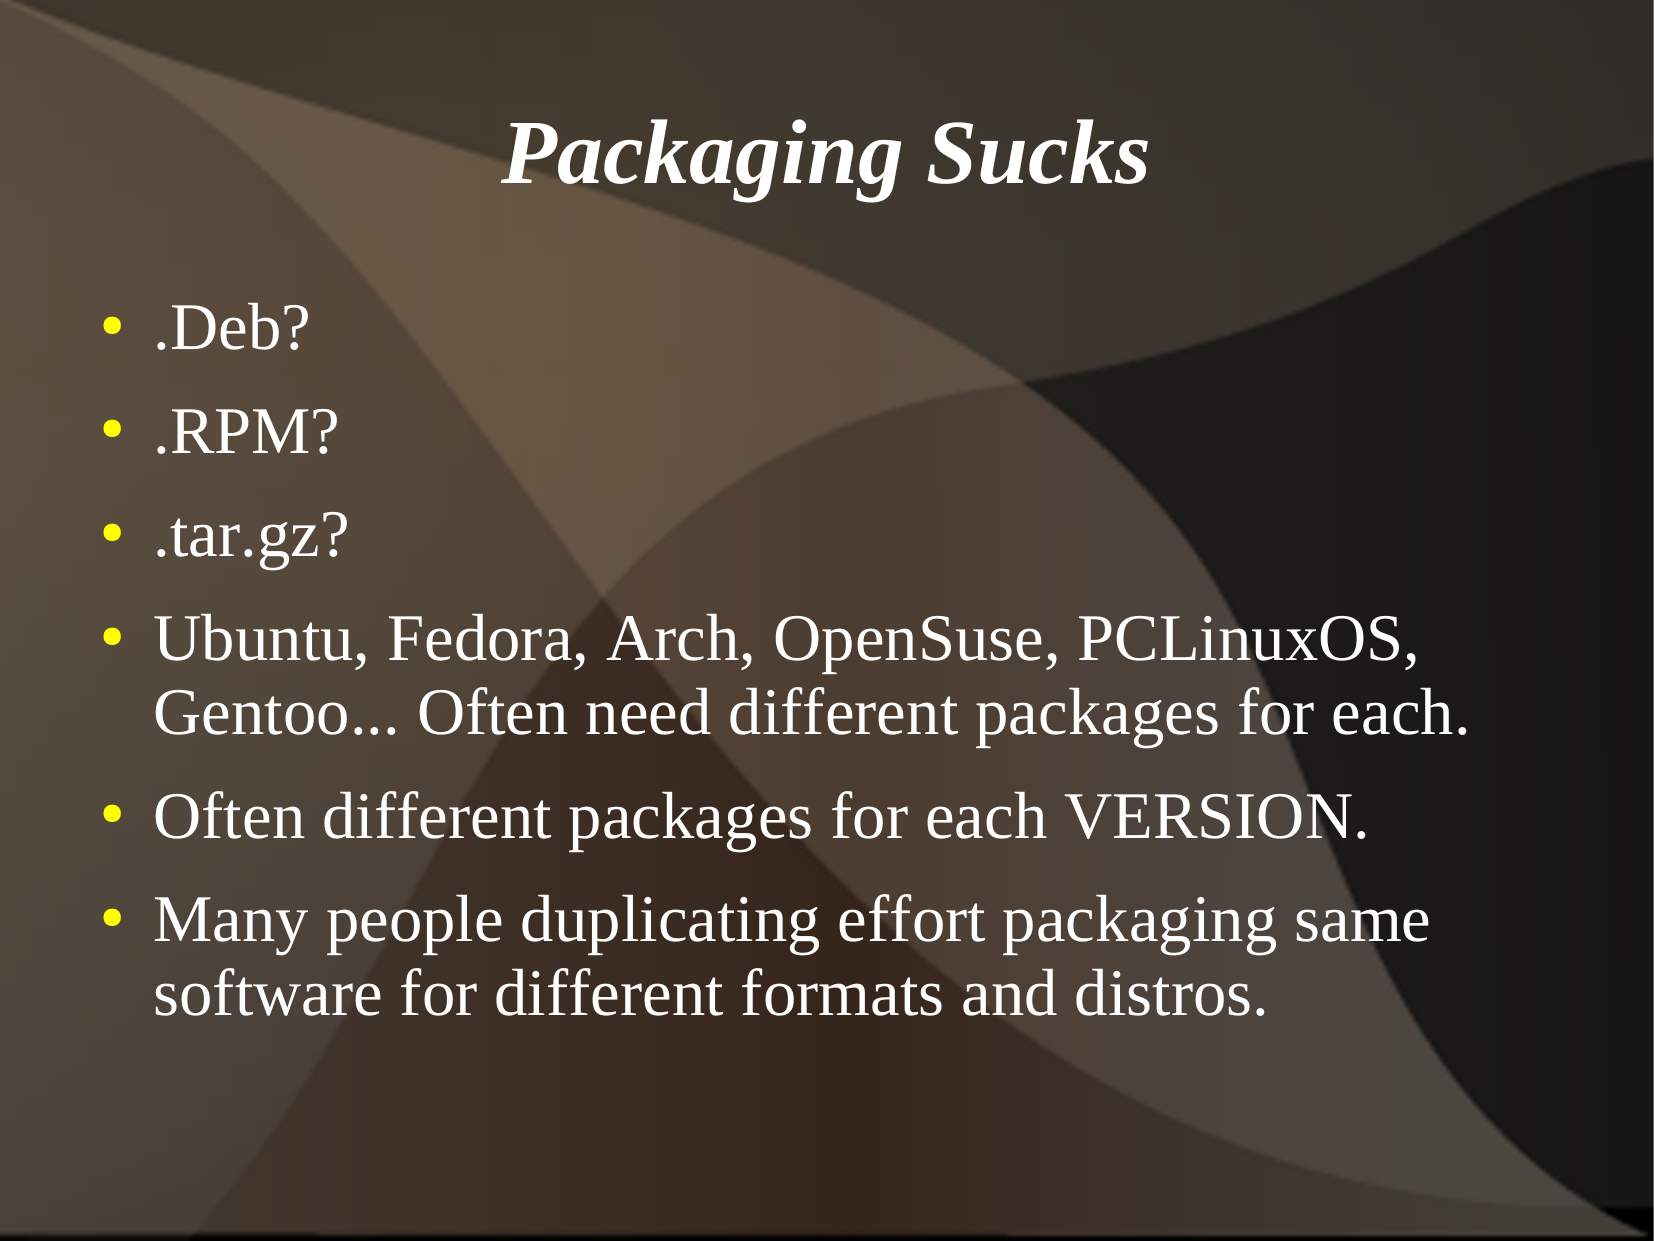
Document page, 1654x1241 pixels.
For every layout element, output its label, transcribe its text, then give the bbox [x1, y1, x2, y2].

list .Deb? .RPM? .tar.gz? Ubuntu, Fedora, Arch, OpenSuse, PCLinuxOS, Gentoo... Often need different packages for each. Often different packages for each VERSION. Many people duplicating effort packaging same software for different formats and distros. [82, 290, 1571, 1094]
picture [0, 0, 1654, 1241]
title Packaging Sucks [82, 56, 1571, 250]
